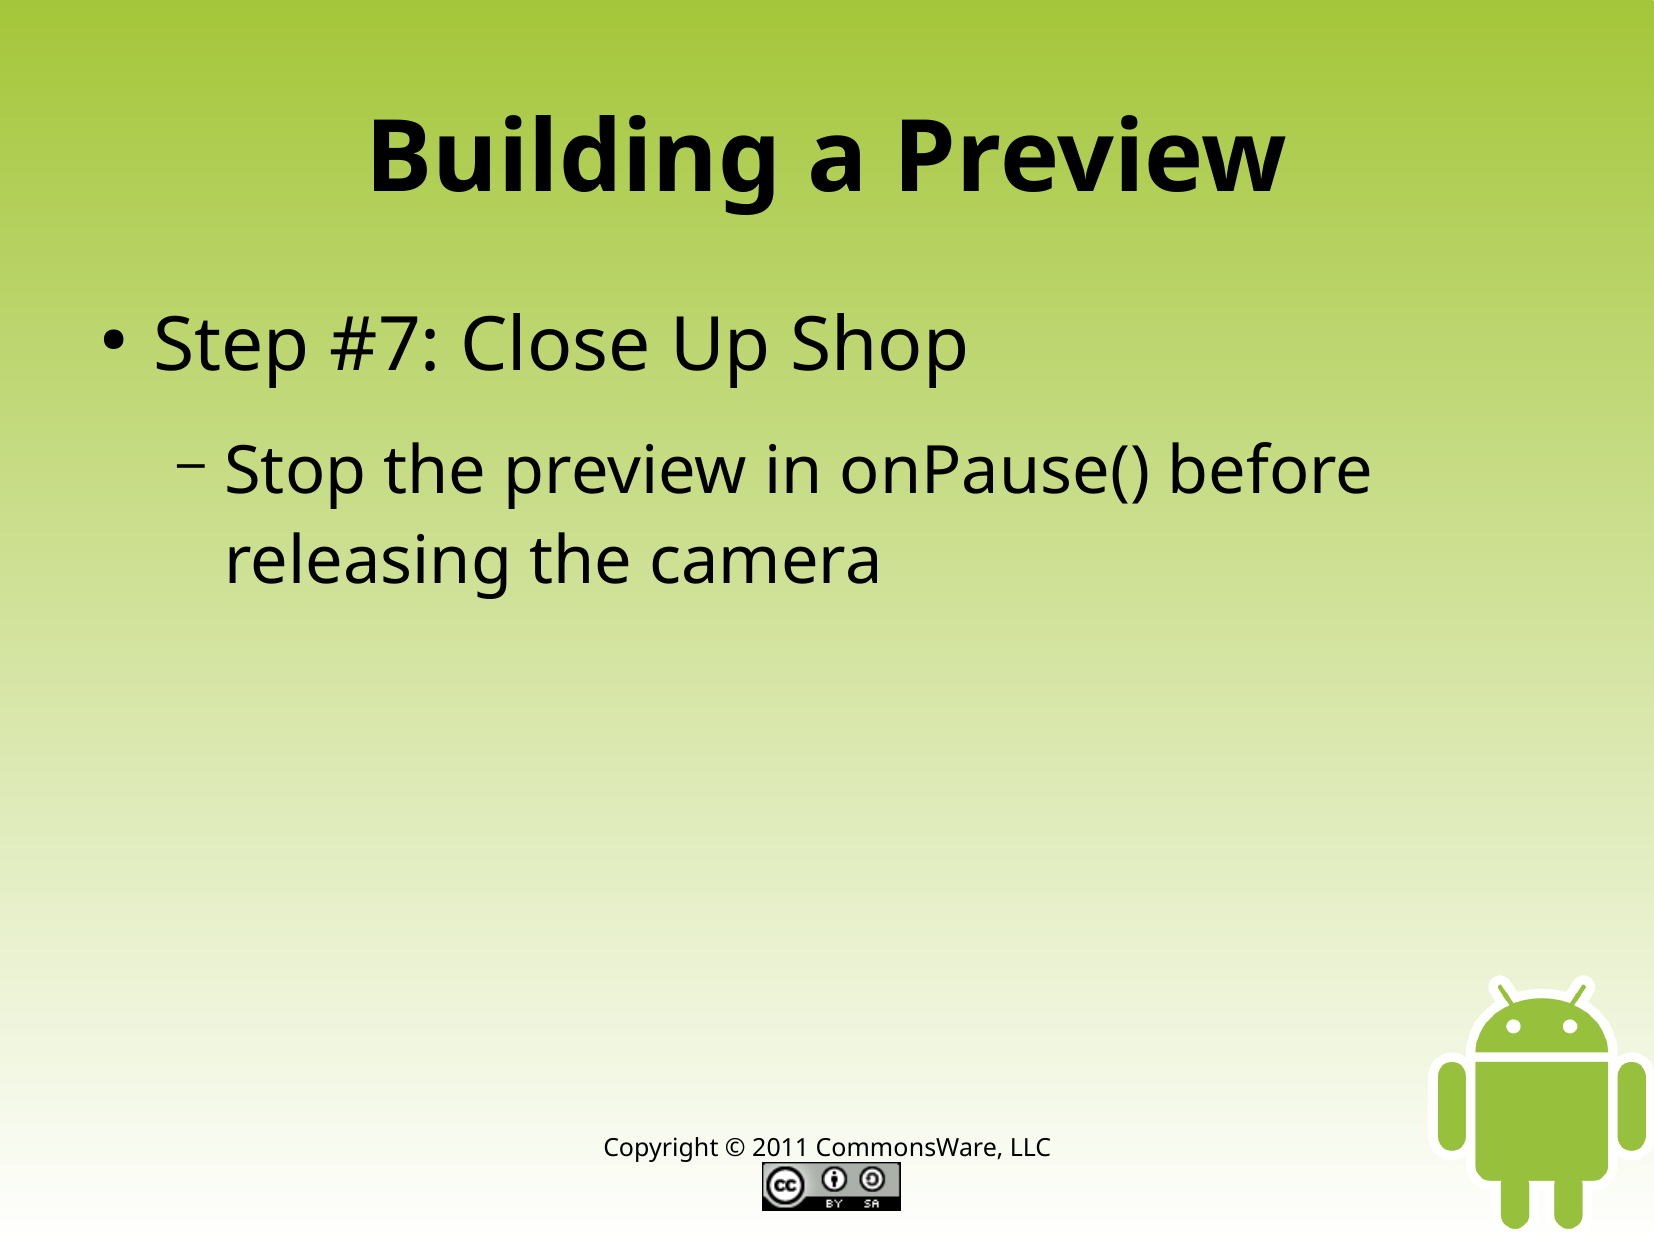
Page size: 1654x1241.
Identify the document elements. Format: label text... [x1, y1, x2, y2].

picture [762, 1162, 901, 1211]
title Building a Preview [82, 49, 1571, 257]
picture [1428, 975, 1654, 1238]
list Step #7: Close Up Shop Stop the preview in onPause() before releasing the camera [82, 290, 1571, 1109]
